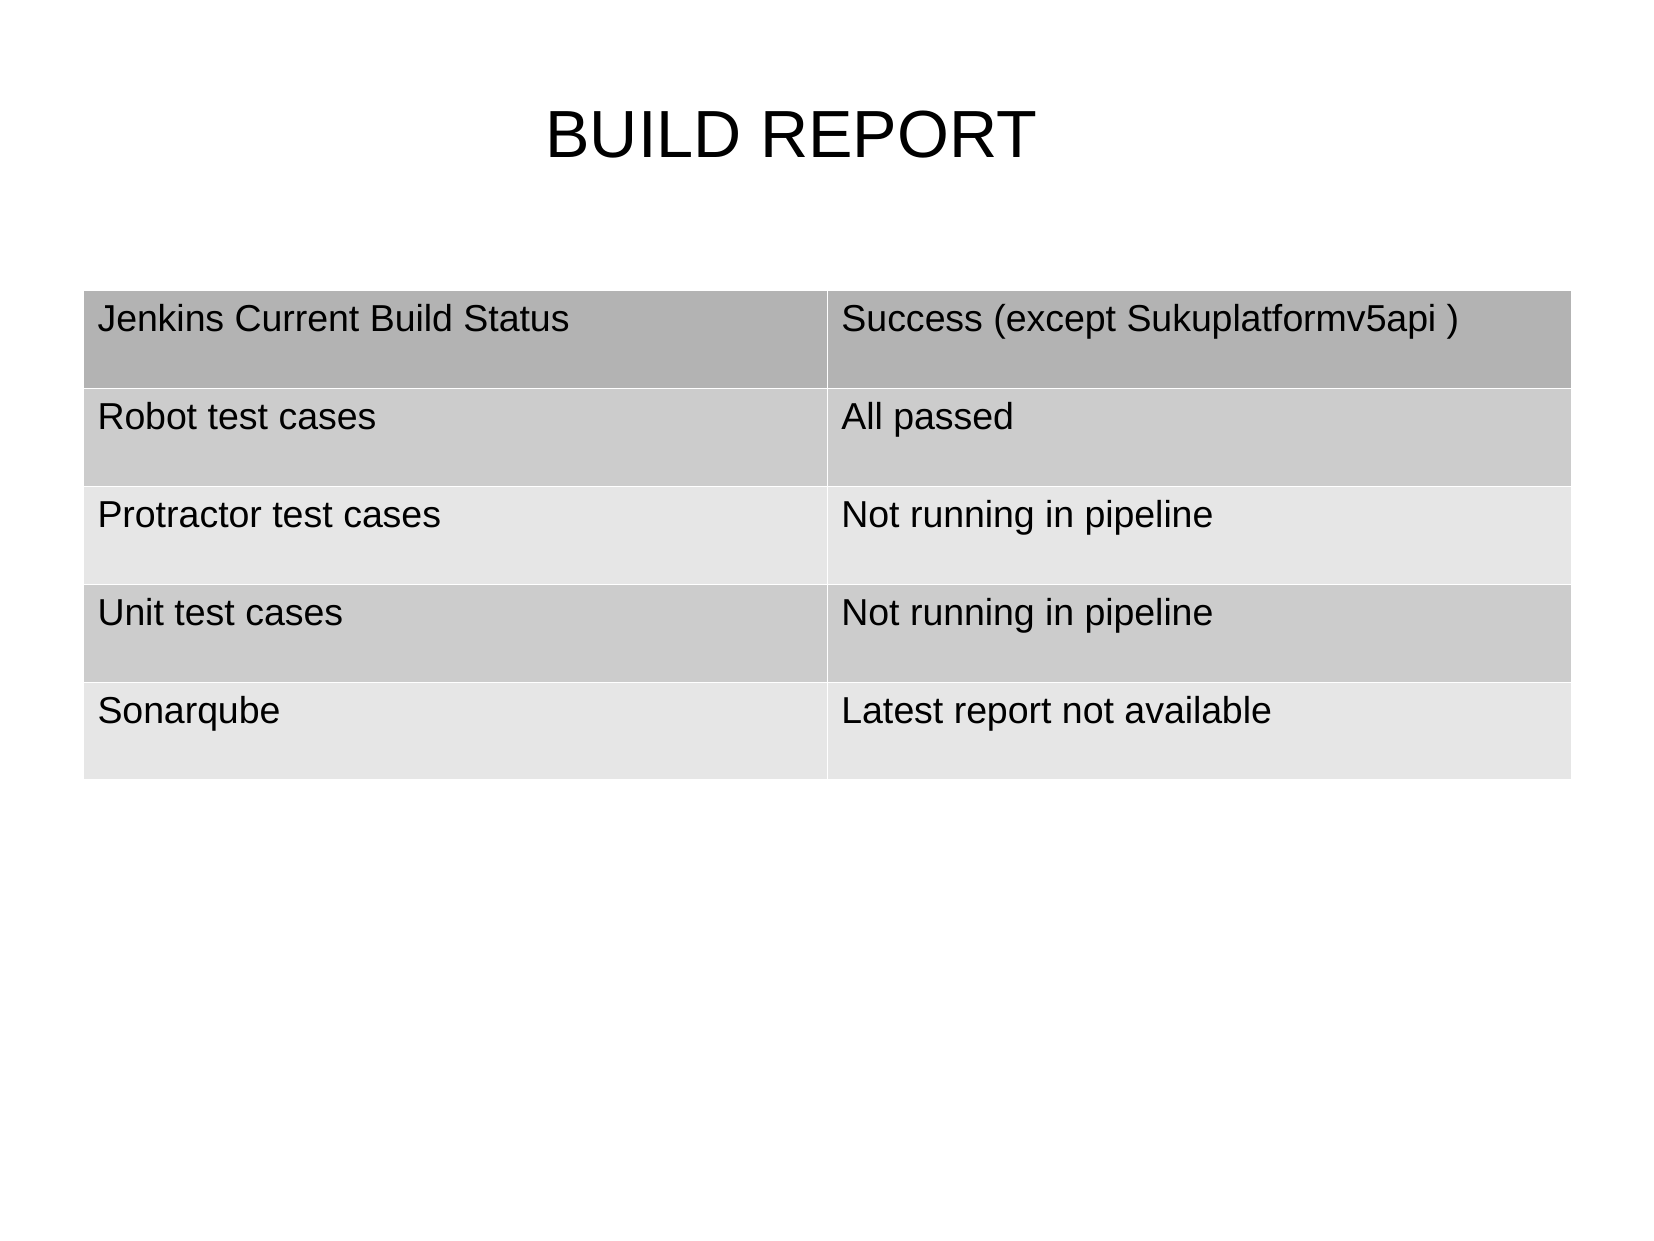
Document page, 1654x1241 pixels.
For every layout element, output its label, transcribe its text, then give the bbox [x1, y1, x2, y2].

table_header Jenkins Current Build Status [84, 291, 827, 388]
table_cell Sonarqube [84, 683, 827, 779]
table_cell Protractor test cases [84, 487, 827, 584]
table_cell All passed [828, 389, 1571, 486]
title BUILD REPORT [401, 59, 1182, 211]
table_header Success (except Sukuplatformv5api ) [828, 291, 1571, 388]
table_cell Robot test cases [84, 389, 827, 486]
table_cell Unit test cases [84, 585, 827, 682]
table_cell Not running in pipeline [828, 585, 1571, 682]
table_cell Not running in pipeline [828, 487, 1571, 584]
table_cell Latest report not available [828, 683, 1571, 779]
